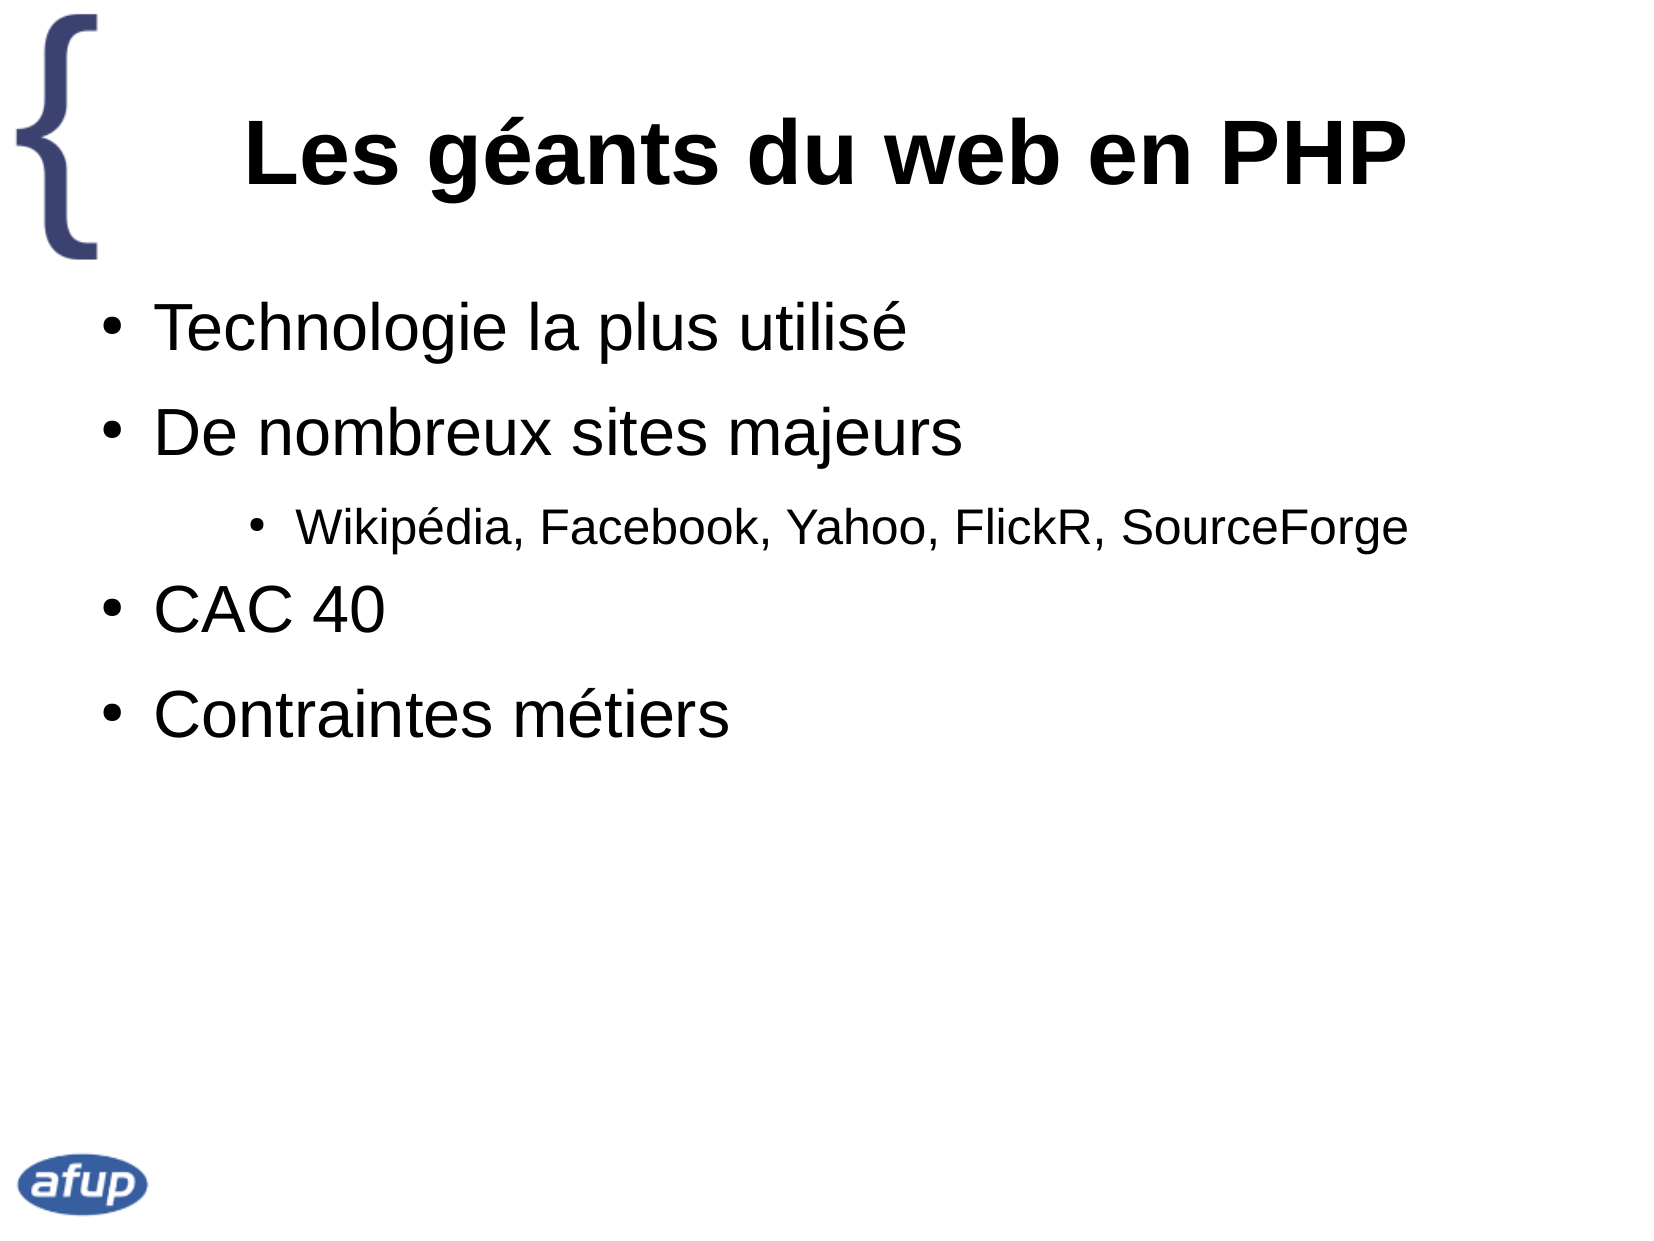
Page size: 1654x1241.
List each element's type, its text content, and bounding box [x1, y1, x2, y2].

list Technologie la plus utilisé De nombreux sites majeurs Wikipédia, Facebook, Yahoo, FlickR, SourceForge CAC 40 Contraintes métiers [82, 290, 1571, 1109]
picture [11, 1139, 158, 1228]
picture [6, 5, 125, 274]
title Les géants du web en PHP [125, 49, 1571, 257]
